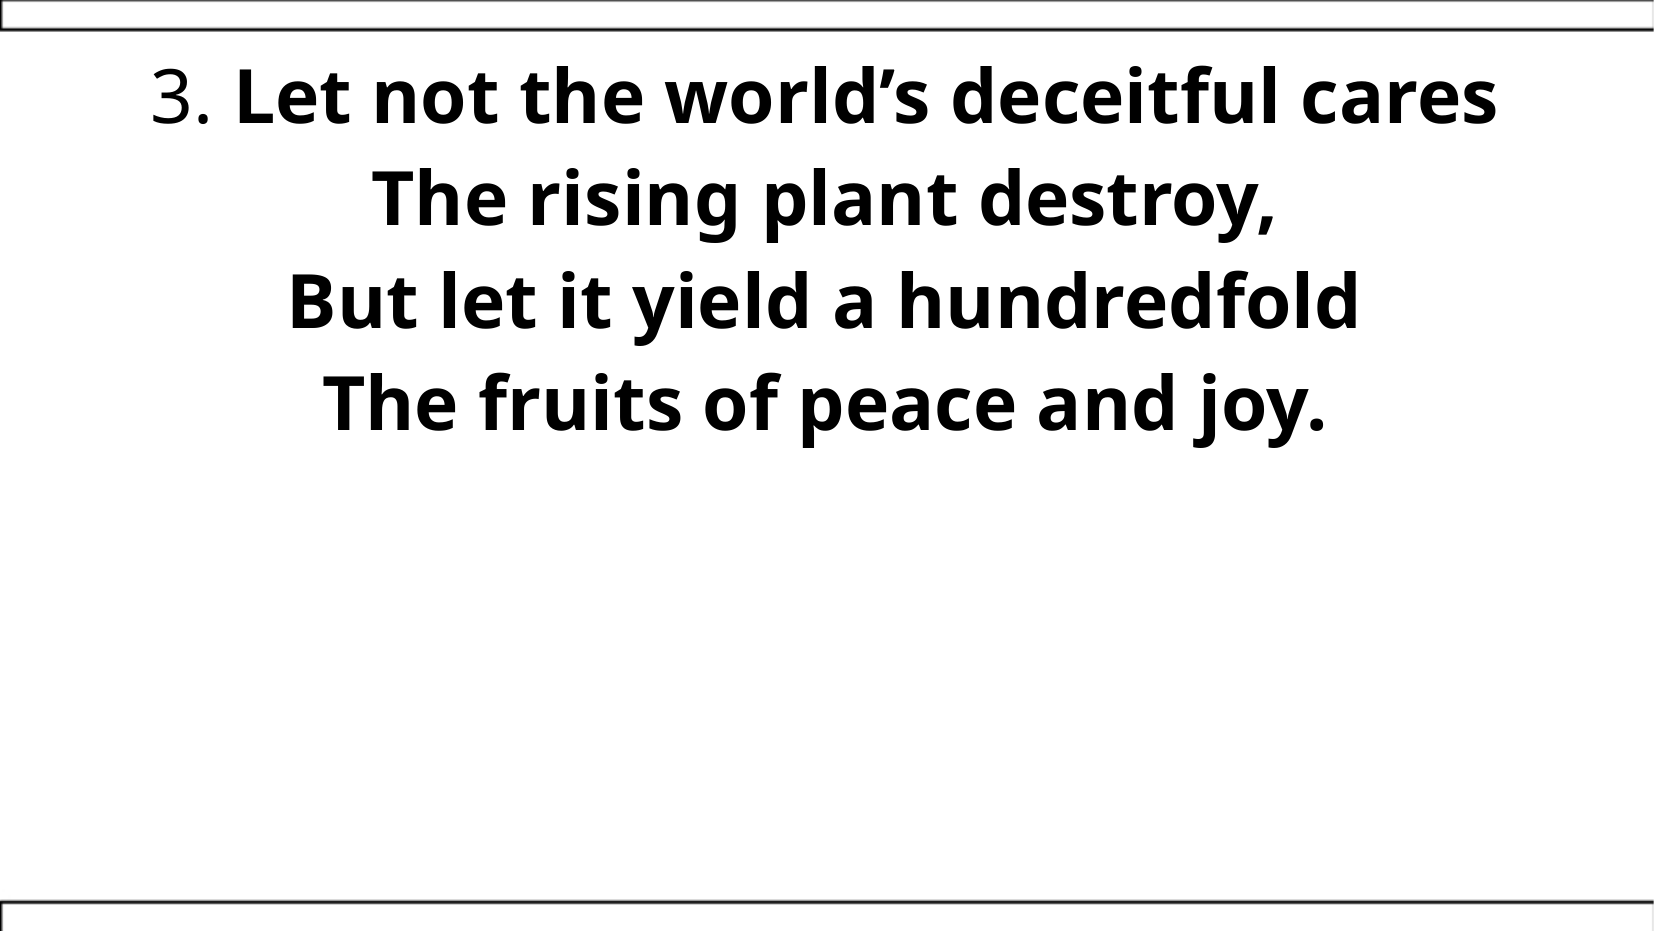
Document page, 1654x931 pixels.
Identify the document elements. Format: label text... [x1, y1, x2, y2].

picture [0, 0, 1654, 931]
text_box 3. Let not the world’s deceitful cares The rising plant destroy, But let it yield a hundredfold The fruits of peace and joy. [75, 35, 1576, 451]
